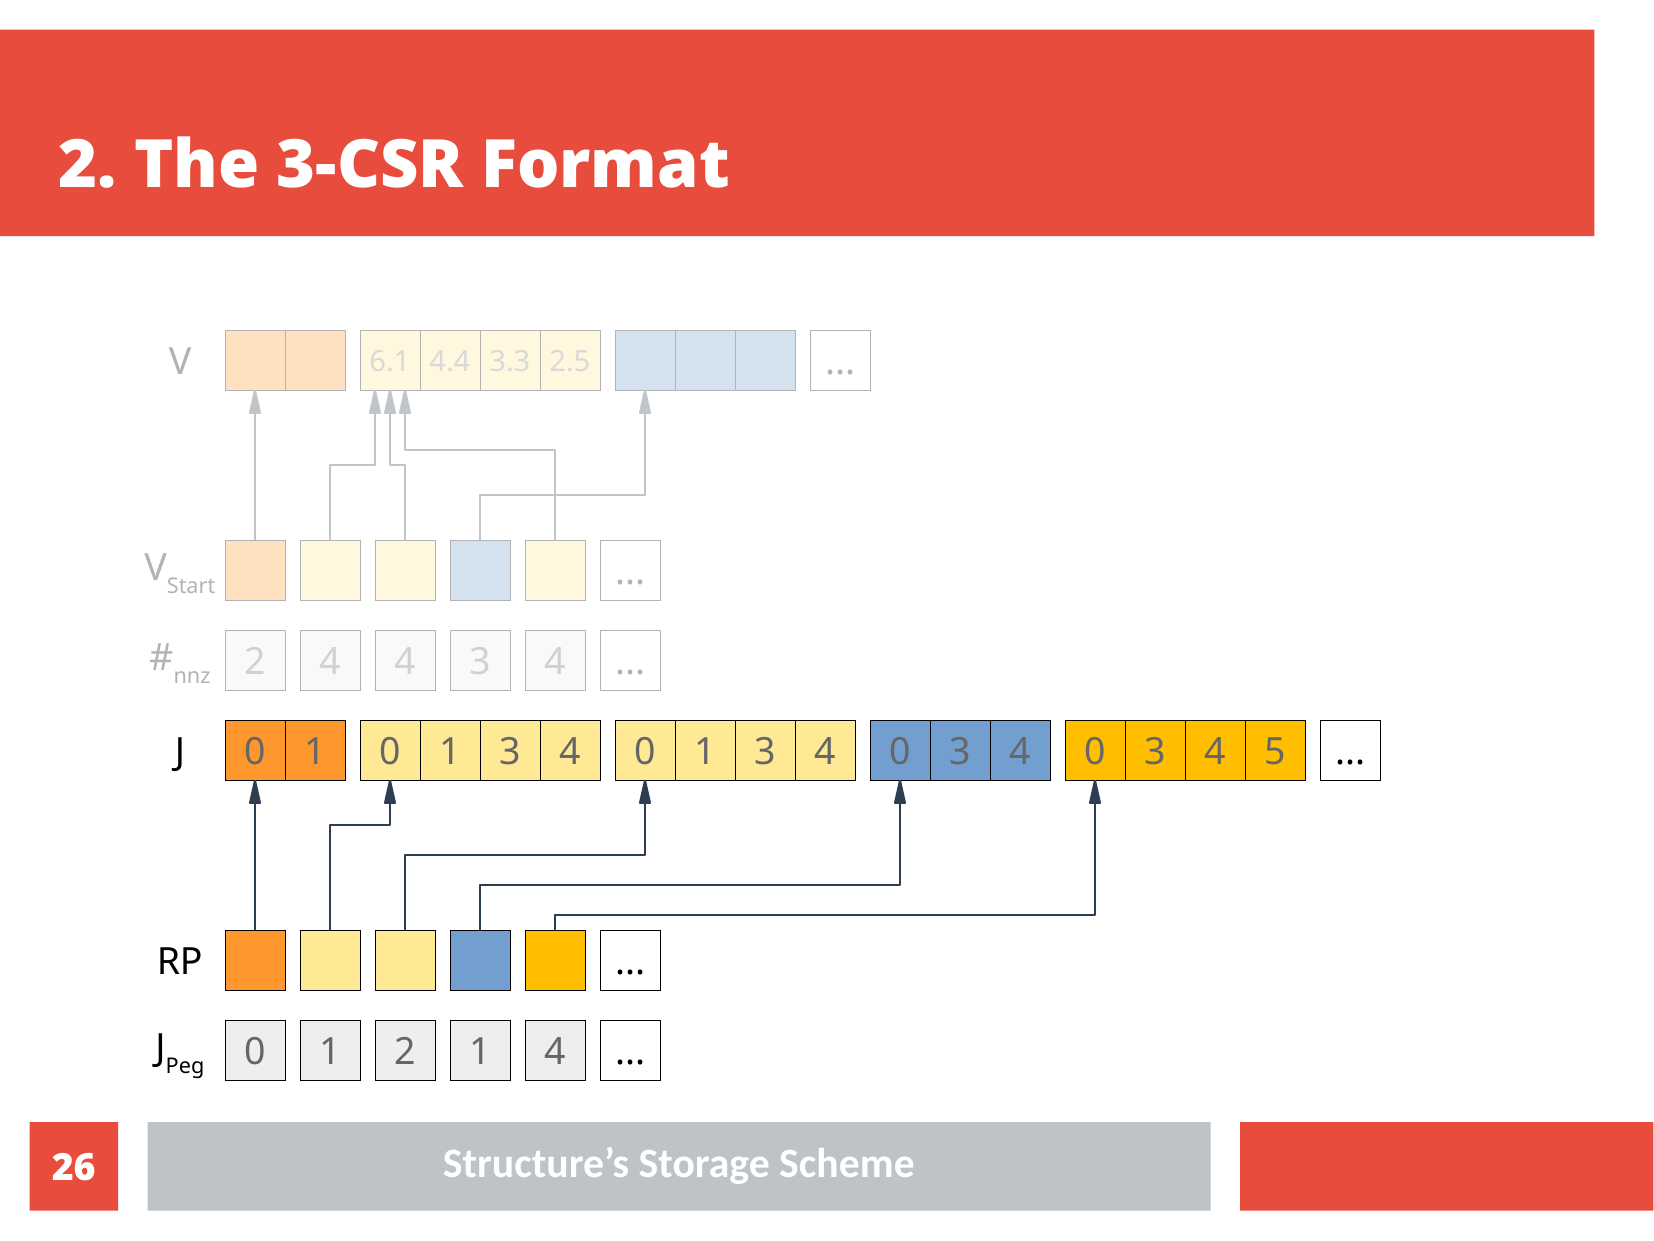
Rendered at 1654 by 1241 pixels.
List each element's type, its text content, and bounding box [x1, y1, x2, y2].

text_box 0 [615, 720, 675, 781]
text_box 4 [540, 720, 601, 781]
text_box 3 [735, 720, 795, 781]
text_box 3 [1125, 720, 1185, 781]
text_box J [150, 720, 211, 781]
text_box 0 [870, 720, 930, 781]
text_box 4 [795, 720, 856, 781]
title 2. The 3-CSR Format [59, 59, 1595, 207]
text_box 4 [1185, 720, 1245, 781]
text_box Structure’s Storage Scheme [150, 1125, 1208, 1210]
text_box 4 [990, 720, 1051, 781]
text_box 4 [525, 1020, 586, 1081]
text_box [90, 285, 886, 697]
text_box [375, 930, 436, 991]
text_box 3 [480, 720, 540, 781]
text_box 1 [450, 1020, 511, 1081]
text_box [225, 930, 286, 991]
text_box 0 [225, 720, 285, 781]
text_box 1 [285, 720, 346, 781]
text_box 1 [300, 1020, 361, 1081]
text_box 2 [375, 1020, 436, 1081]
text_box [525, 930, 586, 991]
text_box 5 [1245, 720, 1306, 781]
text_box RP [150, 930, 211, 991]
text_box ... [600, 1020, 661, 1081]
text_box [450, 930, 511, 991]
text_box 1 [420, 720, 480, 781]
text_box 3 [930, 720, 990, 781]
text_box [300, 930, 361, 991]
text_box 0 [1065, 720, 1125, 781]
text_box 0 [360, 720, 420, 781]
text_box ... [1320, 720, 1381, 781]
text_box 1 [675, 720, 735, 781]
text_box 0 [225, 1020, 286, 1081]
text_box ... [600, 930, 661, 991]
text_box JPeg [150, 1020, 211, 1081]
